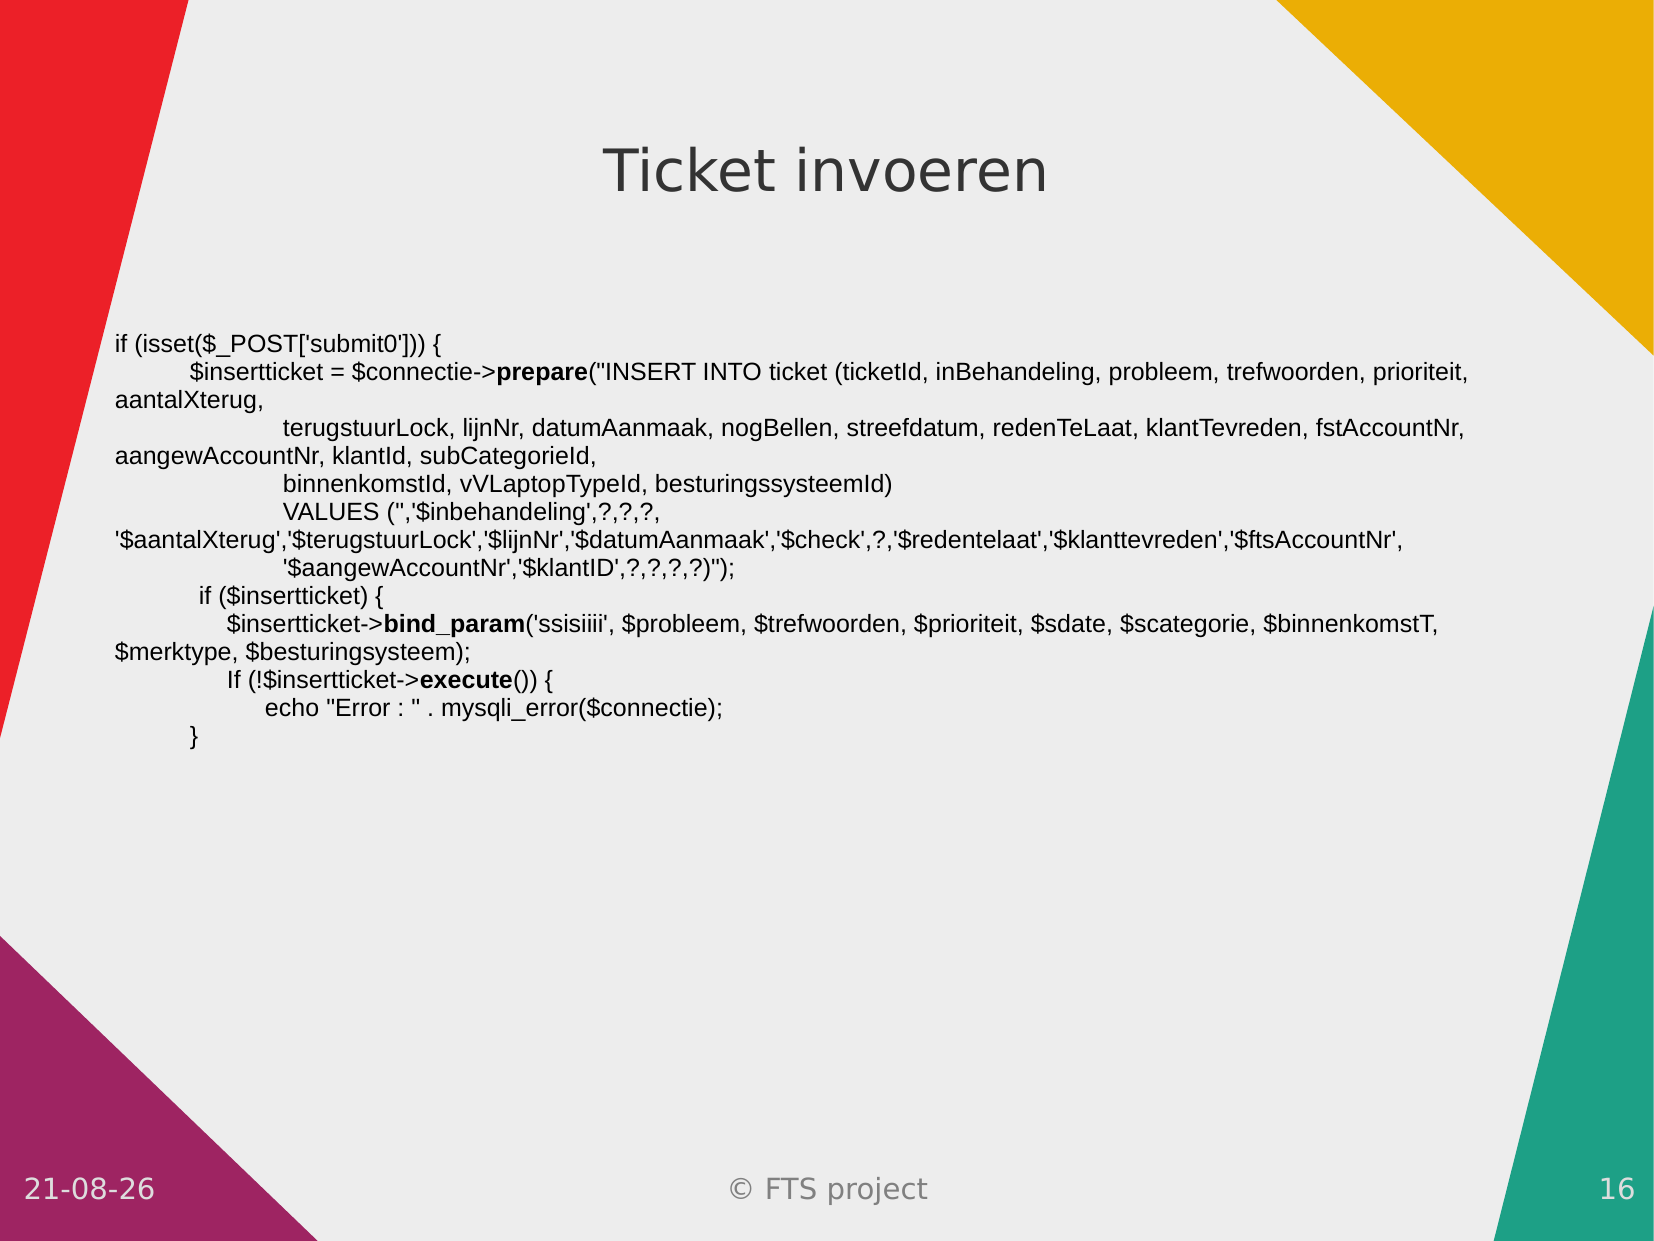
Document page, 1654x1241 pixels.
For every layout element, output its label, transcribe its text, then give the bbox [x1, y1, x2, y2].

subtitle if (isset($_POST['submit0'])) { $insertticket = $connectie->prepare("INSERT INTO ticket (ticketId, inBehandeling, probleem, trefwoorden, prioriteit, aantalXterug, terugstuurLock, lijnNr, datumAanmaak, nogBellen, streefdatum, redenTeLaat, klantTevreden, fstAccountNr, aangewAccountNr, klantId, subCategorieId, binnenkomstId, vVLaptopTypeId, besturingssysteemId) VALUES ('','$inbehandeling',?,?,?, '$aantalXterug','$terugstuurLock','$lijnNr','$datumAanmaak','$check',?,'$redentelaat','$klanttevreden','$ftsAccountNr', '$aangewAccountNr','$klantID',?,?,?,?)"); if ($insertticket) { $insertticket->bind_param('ssisiiii', $probleem, $trefwoorden, $prioriteit, $sdate, $scategorie, $binnenkomstT, $merktype, $besturingsysteem); If (!$insertticket->execute()) { echo "Error : " . mysqli_error($connectie); } [114, 271, 1539, 986]
title Ticket invoeren [114, 73, 1539, 271]
